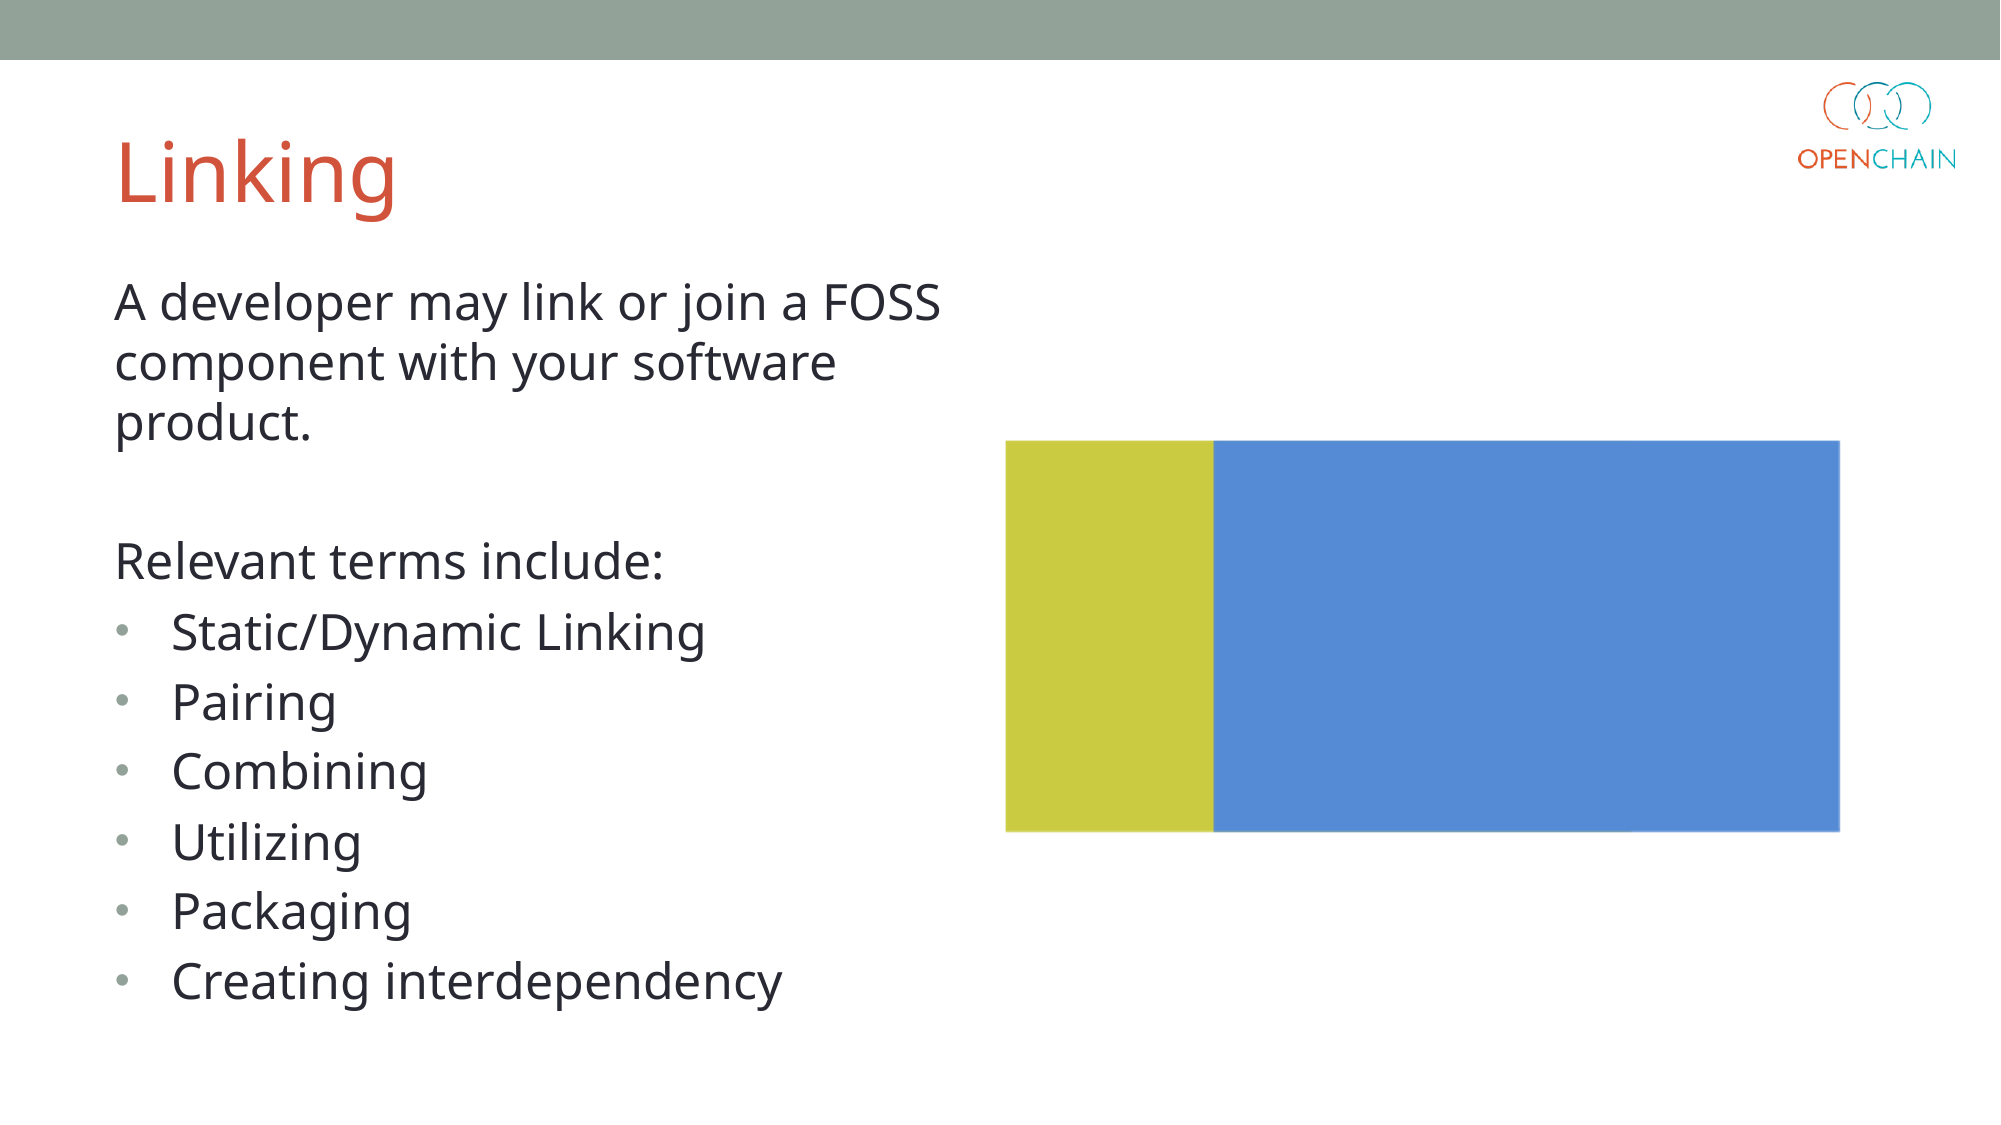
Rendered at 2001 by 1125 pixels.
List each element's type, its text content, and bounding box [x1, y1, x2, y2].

list A developer may link or join a FOSS component with your software product. Relevant terms include: Static/Dynamic Linking Pairing Combining Utilizing Packaging Creating interdependency [99, 262, 716, 1063]
picture [716, 236, 2000, 1089]
title Linking [99, 87, 1900, 250]
picture [1798, 82, 1955, 169]
